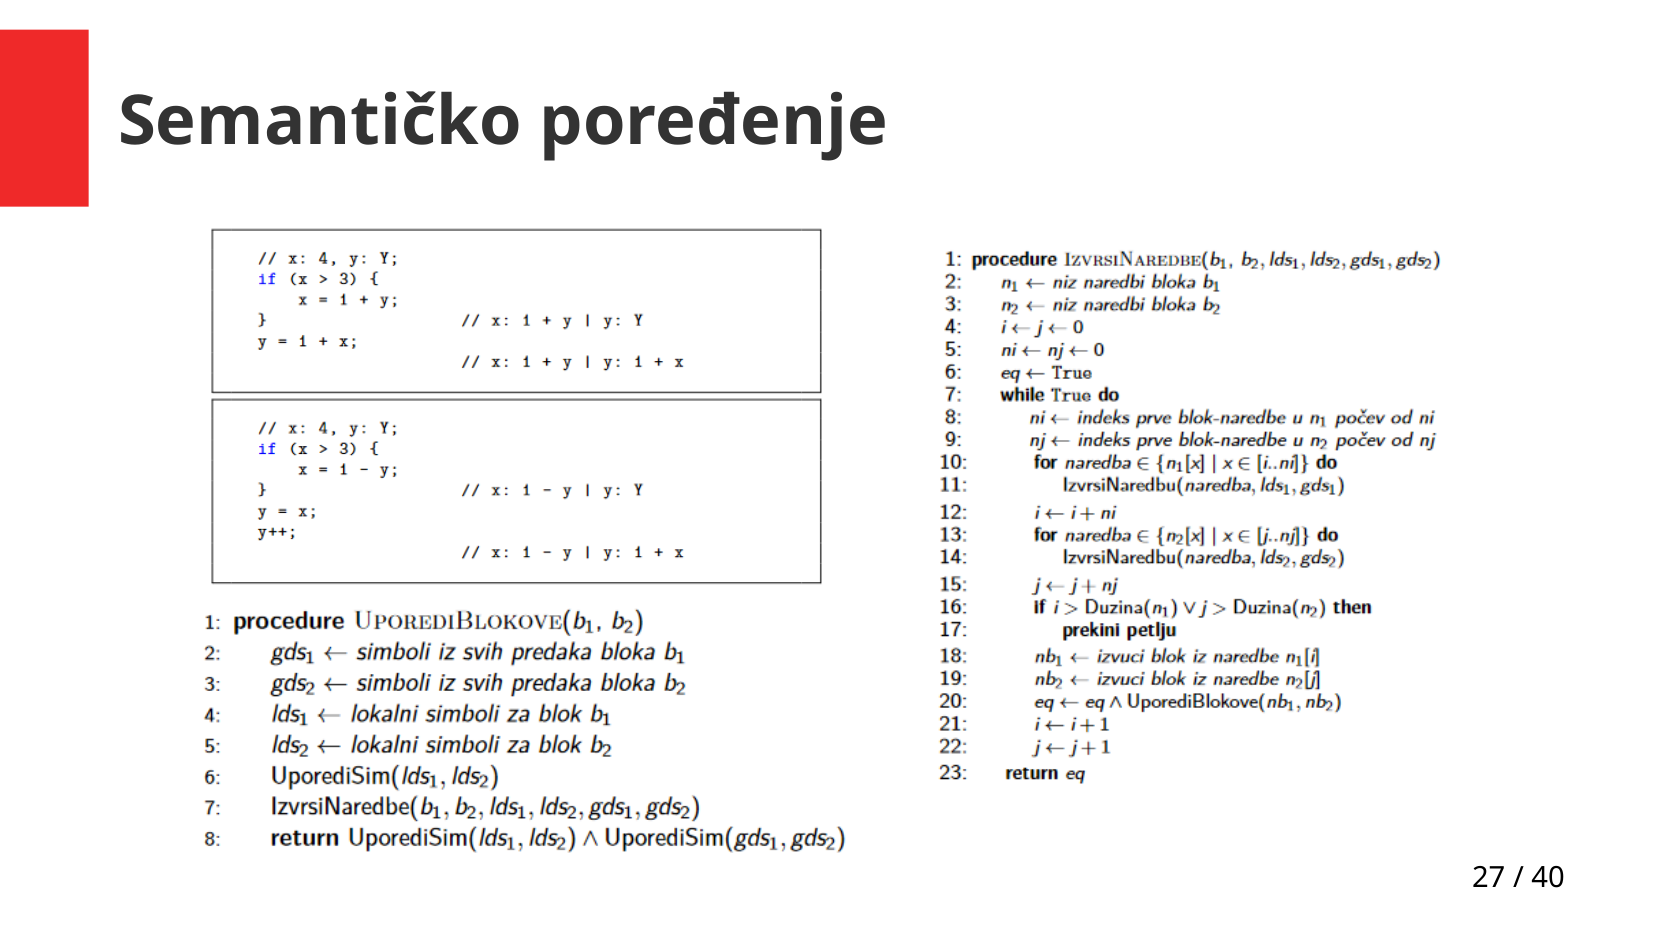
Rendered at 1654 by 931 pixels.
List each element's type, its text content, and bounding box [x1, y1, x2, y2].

picture [909, 236, 1561, 798]
picture [181, 599, 863, 868]
picture [207, 224, 826, 589]
title Semantičko poređenje [118, 29, 1595, 207]
